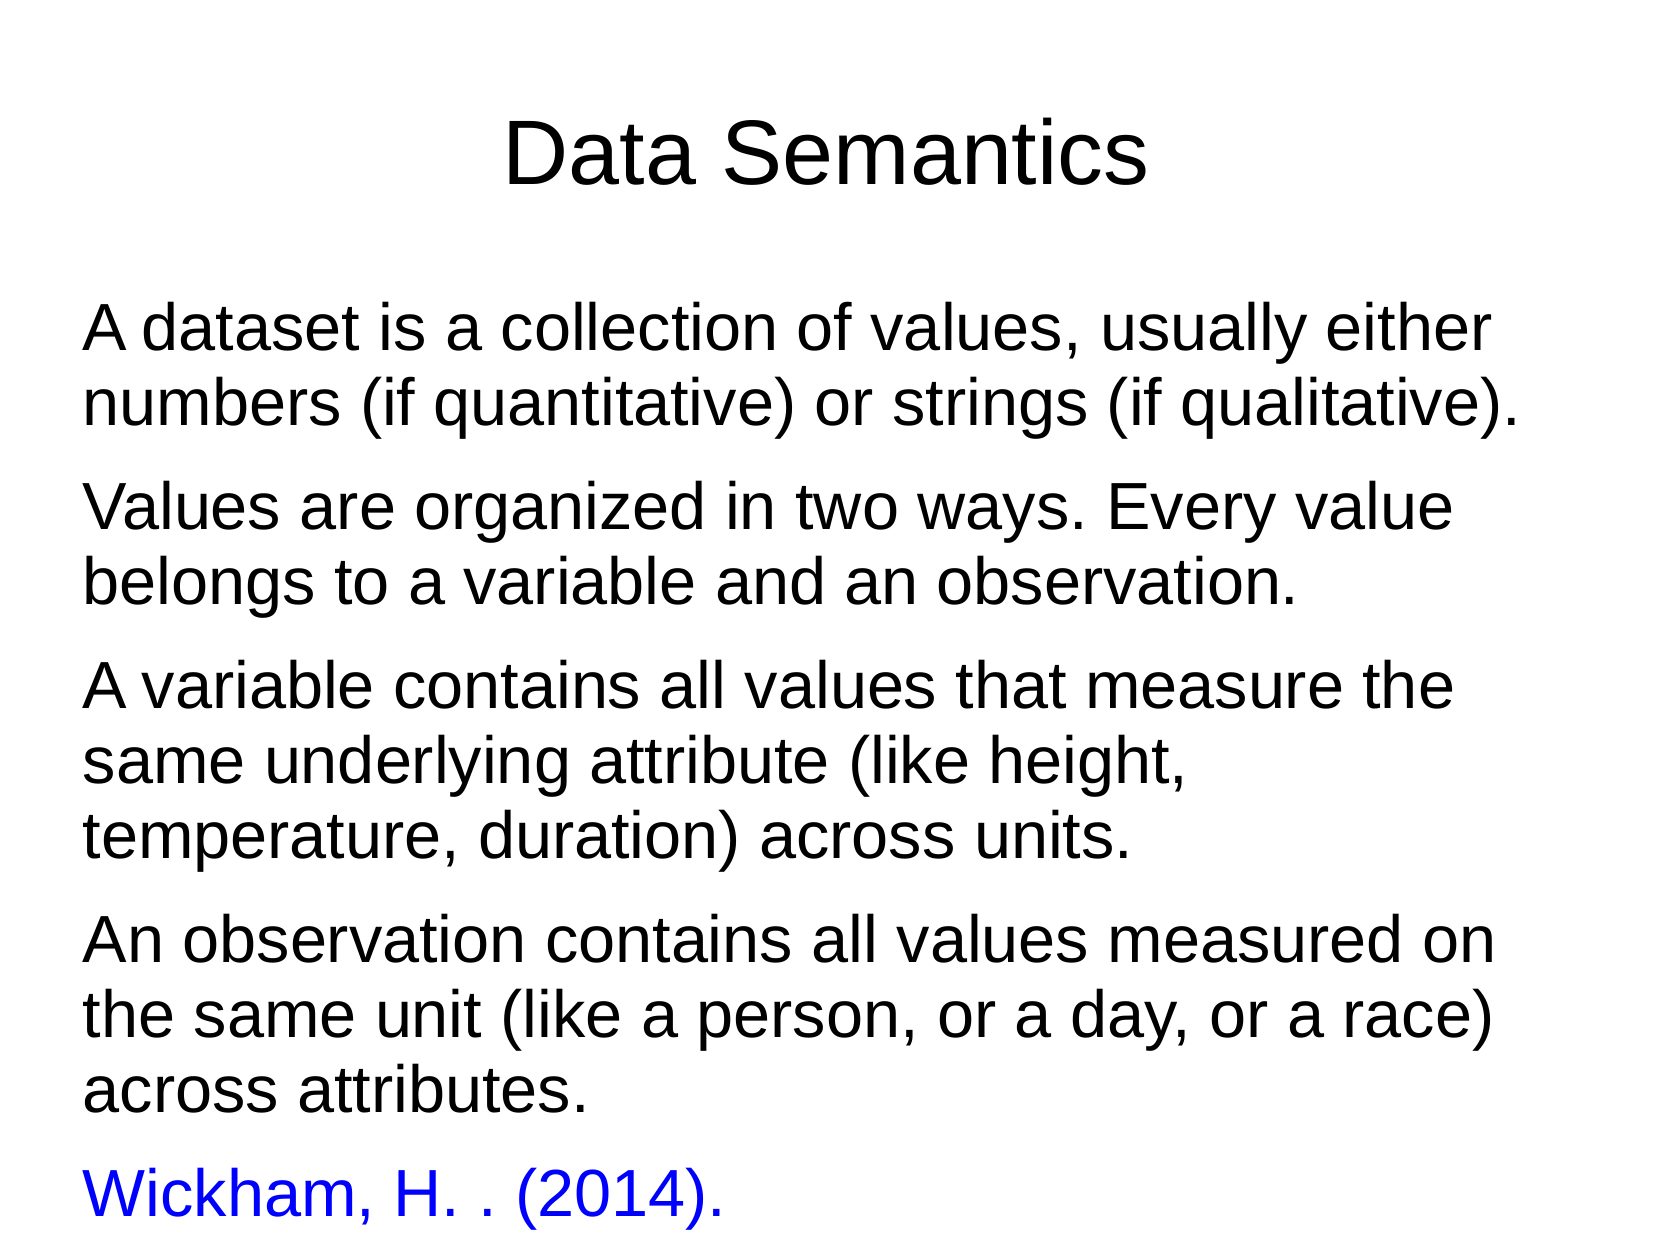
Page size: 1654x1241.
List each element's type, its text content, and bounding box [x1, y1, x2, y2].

list A dataset is a collection of values, usually either numbers (if quantitative) or strings (if qualitative). Values are organized in two ways. Every value belongs to a variable and an observation. A variable contains all values that measure the same underlying attribute (like height, temperature, duration) across units. An observation contains all values measured on the same unit (like a person, or a day, or a race) across attributes. Wickham, H. . (2014). [82, 290, 1571, 1140]
title Data Semantics [82, 49, 1571, 257]
